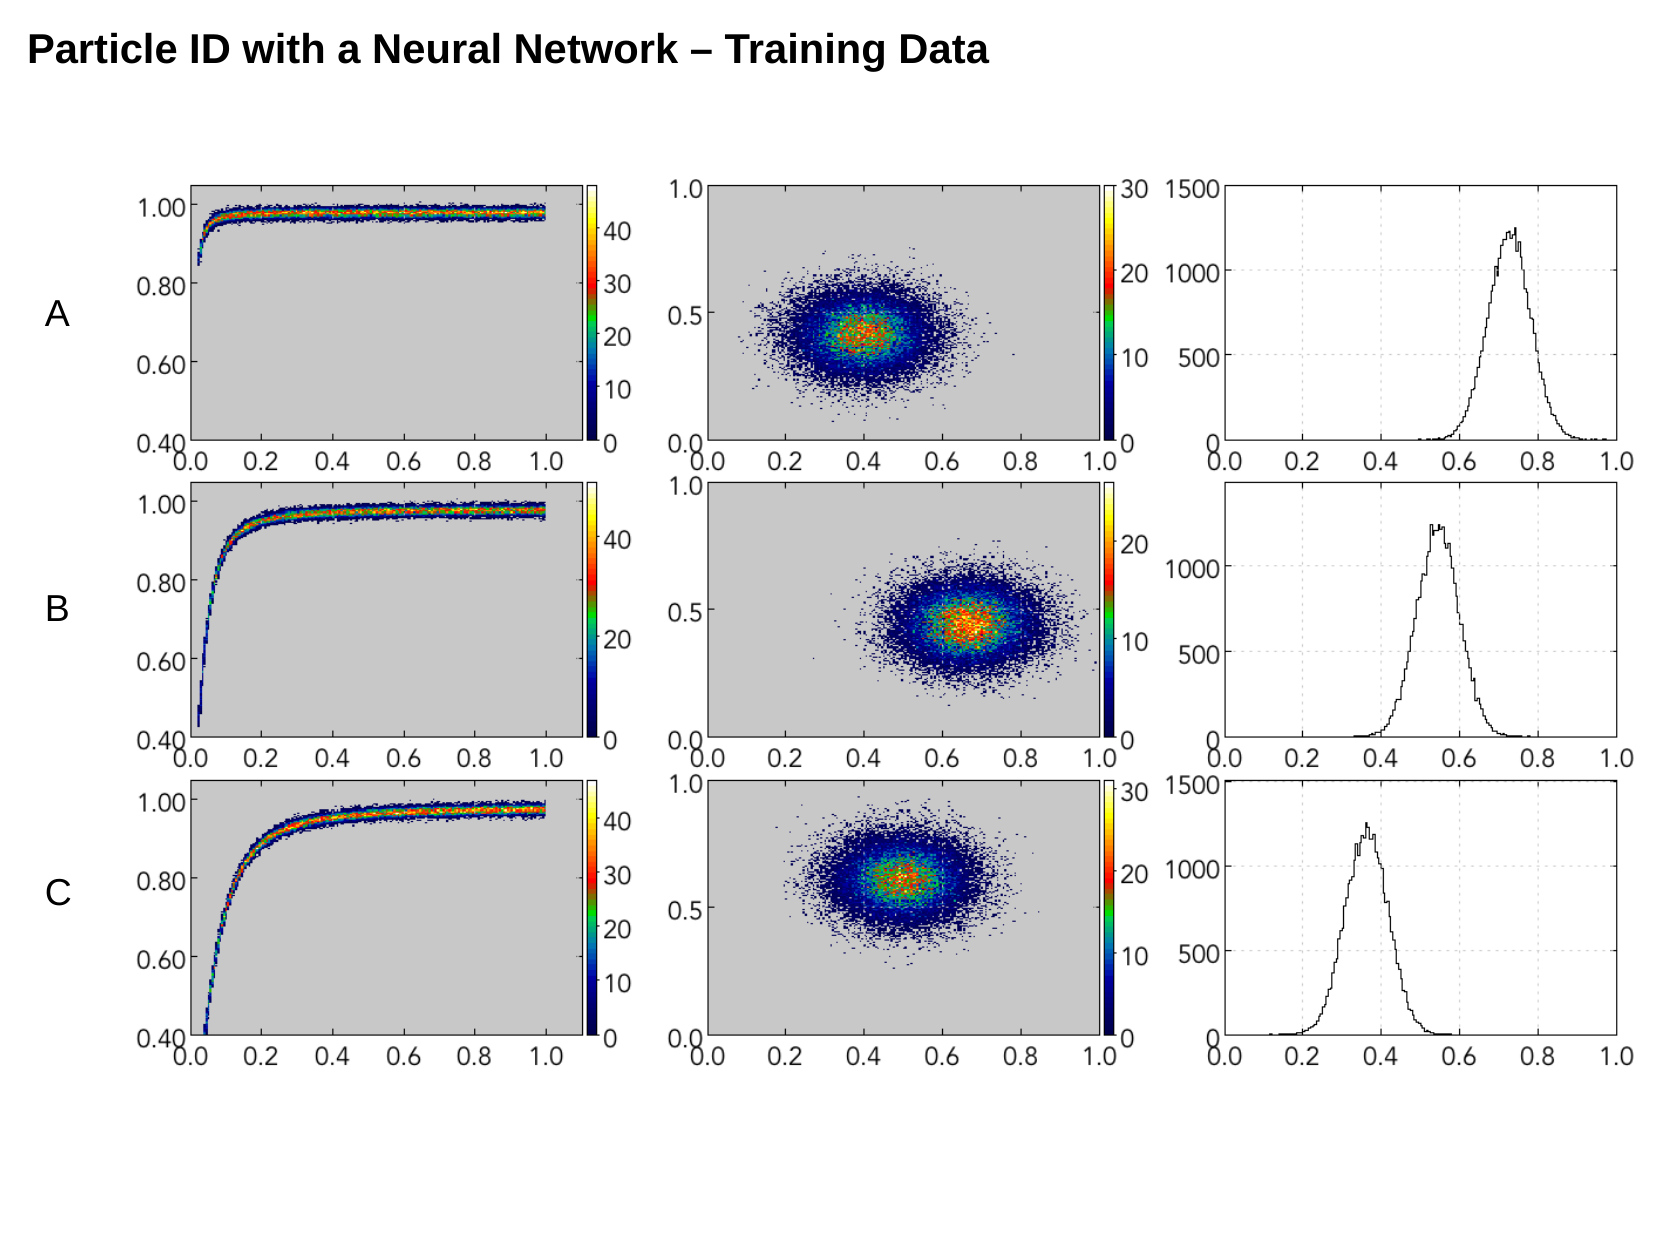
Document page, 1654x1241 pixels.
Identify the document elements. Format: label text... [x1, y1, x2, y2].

text_box C [30, 863, 87, 921]
text_box Particle ID with a Neural Network – Training Data [12, 18, 1516, 80]
picture [133, 178, 1642, 1078]
text_box B [30, 580, 85, 638]
text_box A [30, 285, 85, 342]
